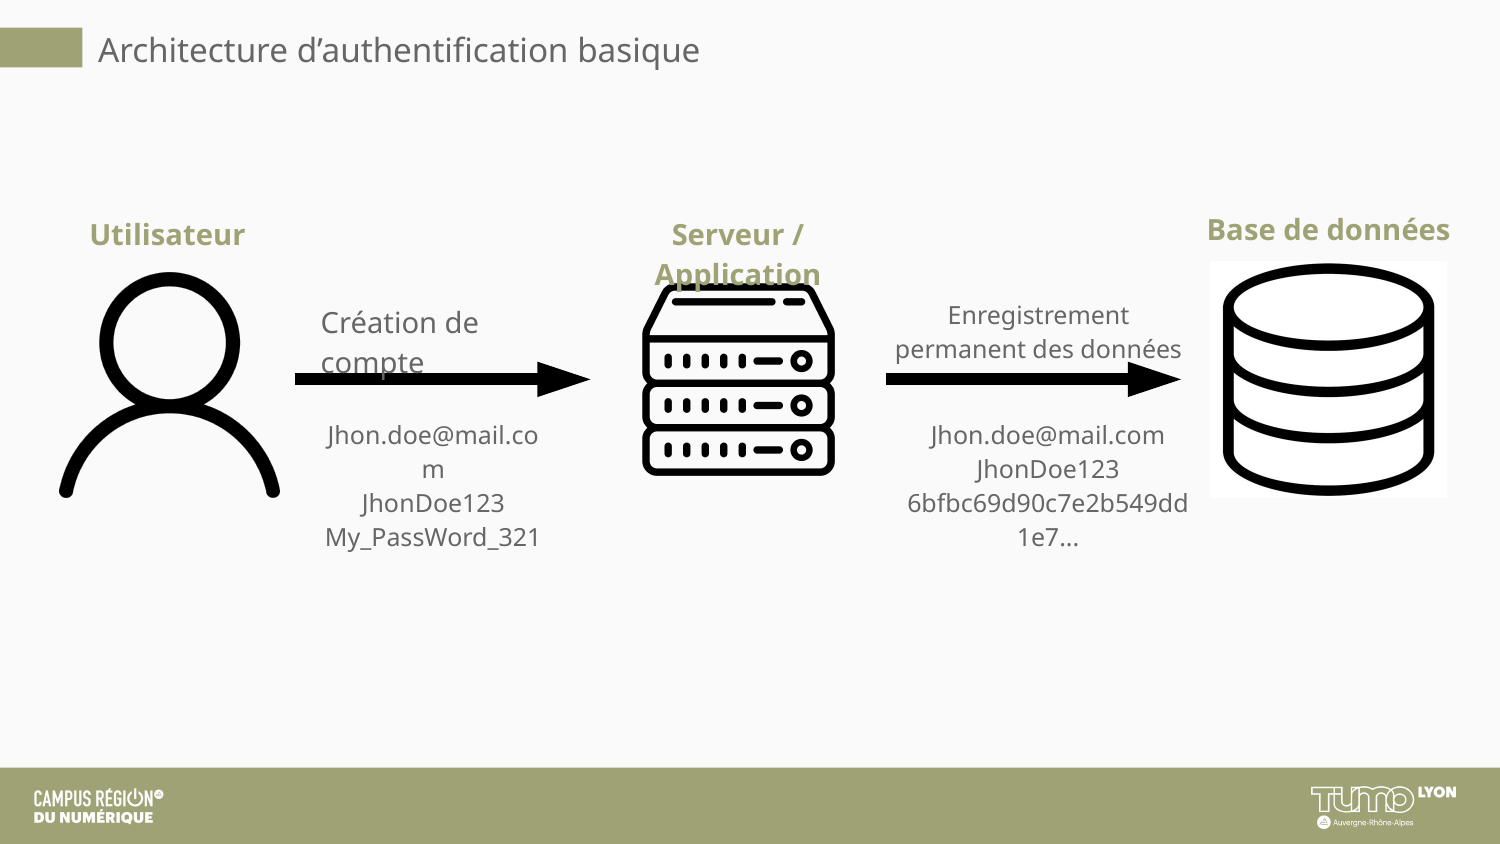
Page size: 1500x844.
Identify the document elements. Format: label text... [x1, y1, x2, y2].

text_box Enregistrement permanent des données [866, 290, 1211, 374]
text_box Utilisateur [40, 206, 296, 262]
text_box Création de compte [305, 295, 562, 350]
picture [620, 262, 857, 498]
picture [59, 272, 280, 498]
text_box Base de données [1181, 202, 1477, 257]
text_box Architecture d’authentification basique [83, 4, 1396, 95]
text_box Jhon.doe@mail.com JhonDoe123 My_PassWord_321 [305, 410, 562, 528]
text_box Jhon.doe@mail.com JhonDoe123 6bfbc69d90c7e2b549dd1e7... [885, 410, 1211, 562]
picture [1311, 786, 1456, 829]
text_box [0, 27, 83, 68]
picture [17, 773, 172, 840]
text_box [0, 767, 1500, 844]
picture [1210, 261, 1447, 498]
text_box Serveur / Application [590, 206, 886, 262]
